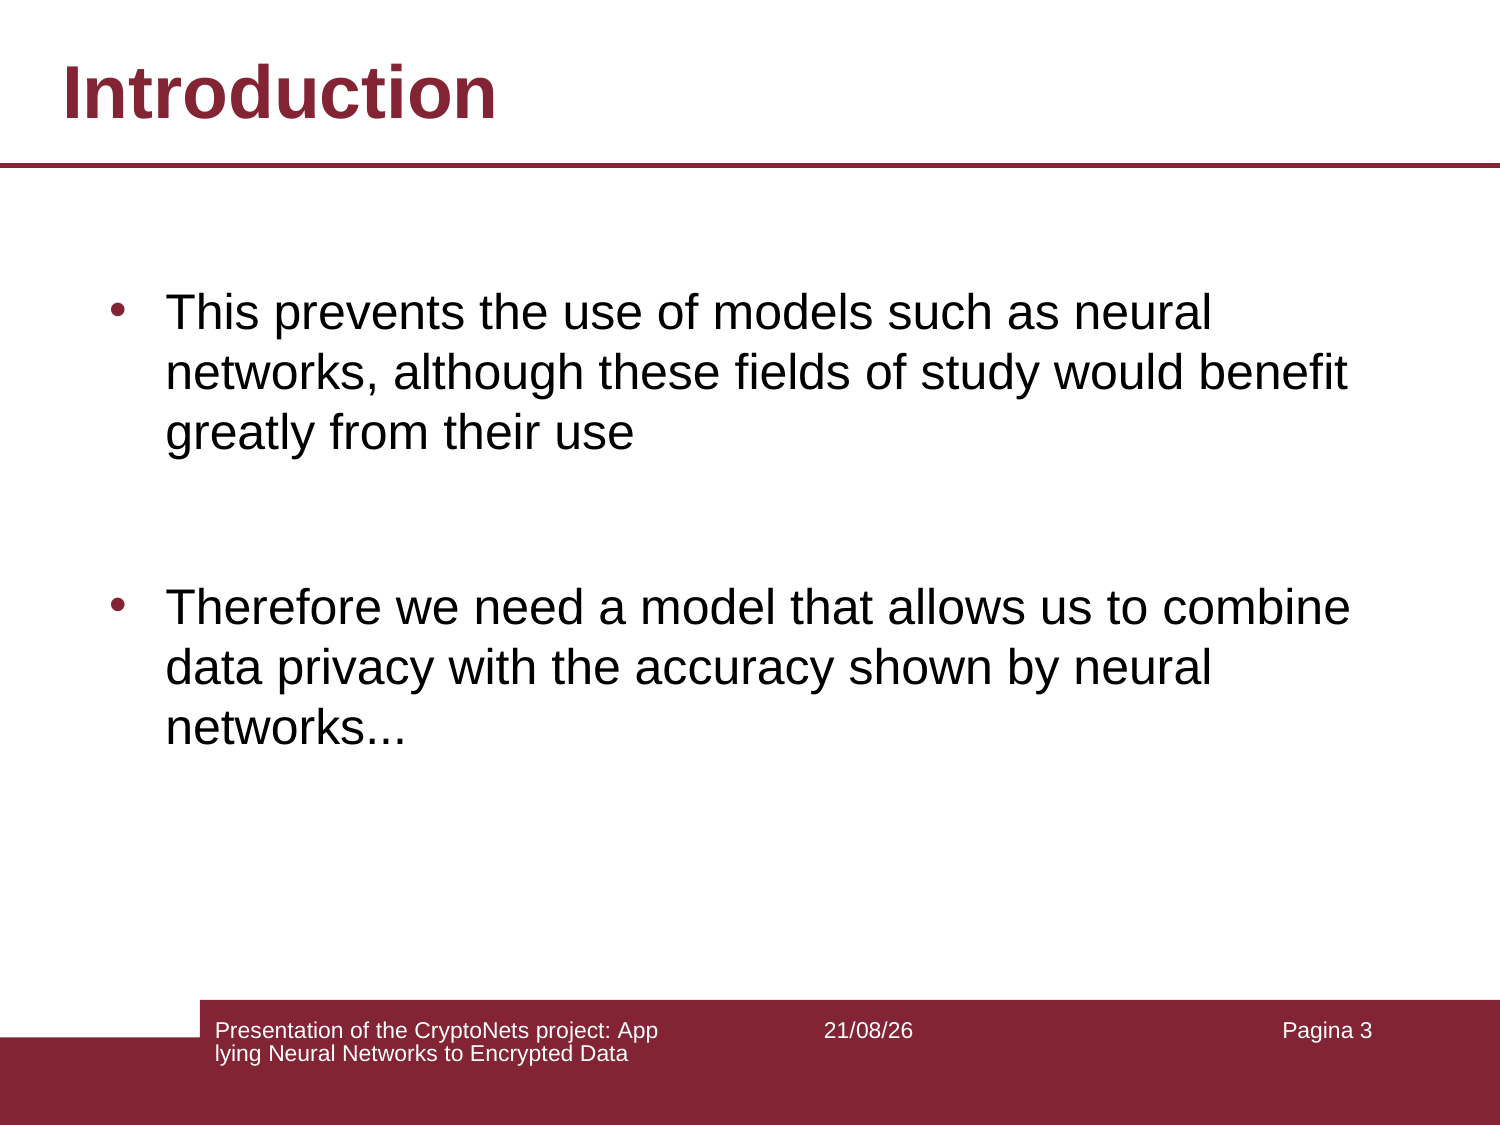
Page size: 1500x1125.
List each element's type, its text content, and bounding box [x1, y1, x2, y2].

list This prevents the use of models such as neural networks, although these fields of study would benefit greatly from their use [94, 271, 1430, 520]
list Therefore we need a model that allows us to combine data privacy with the accuracy shown by neural networks... [94, 566, 1430, 815]
title Introduction [47, 35, 1382, 163]
